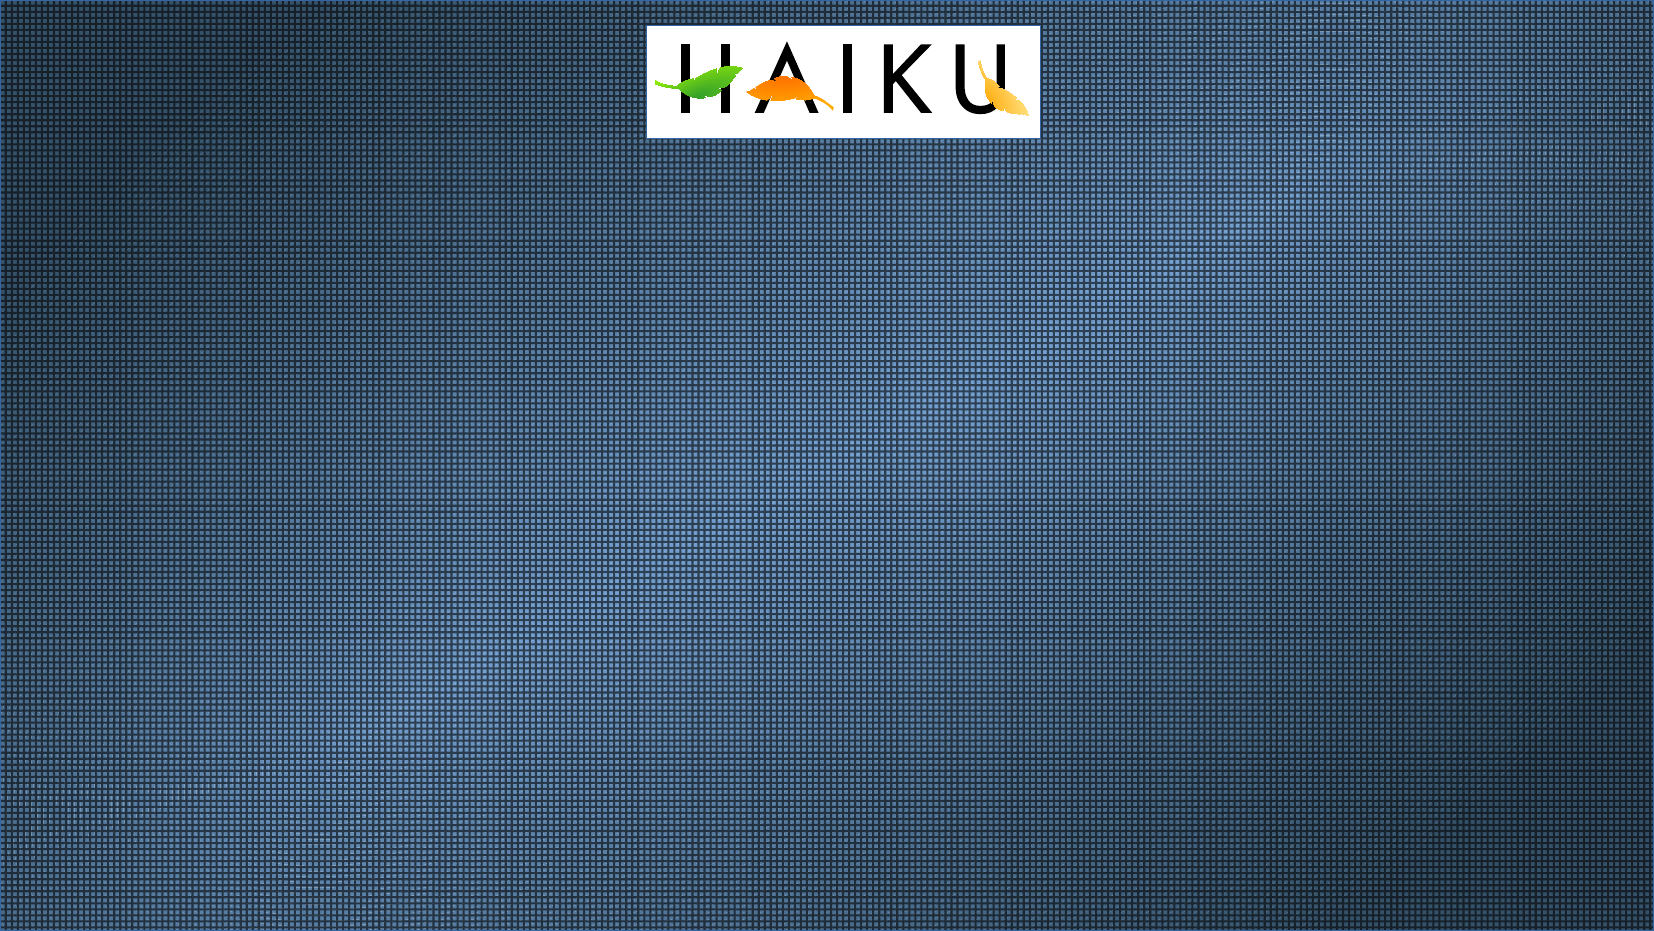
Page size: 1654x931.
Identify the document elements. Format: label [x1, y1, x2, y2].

text_box [0, 0, 1654, 931]
picture [652, 22, 1041, 139]
